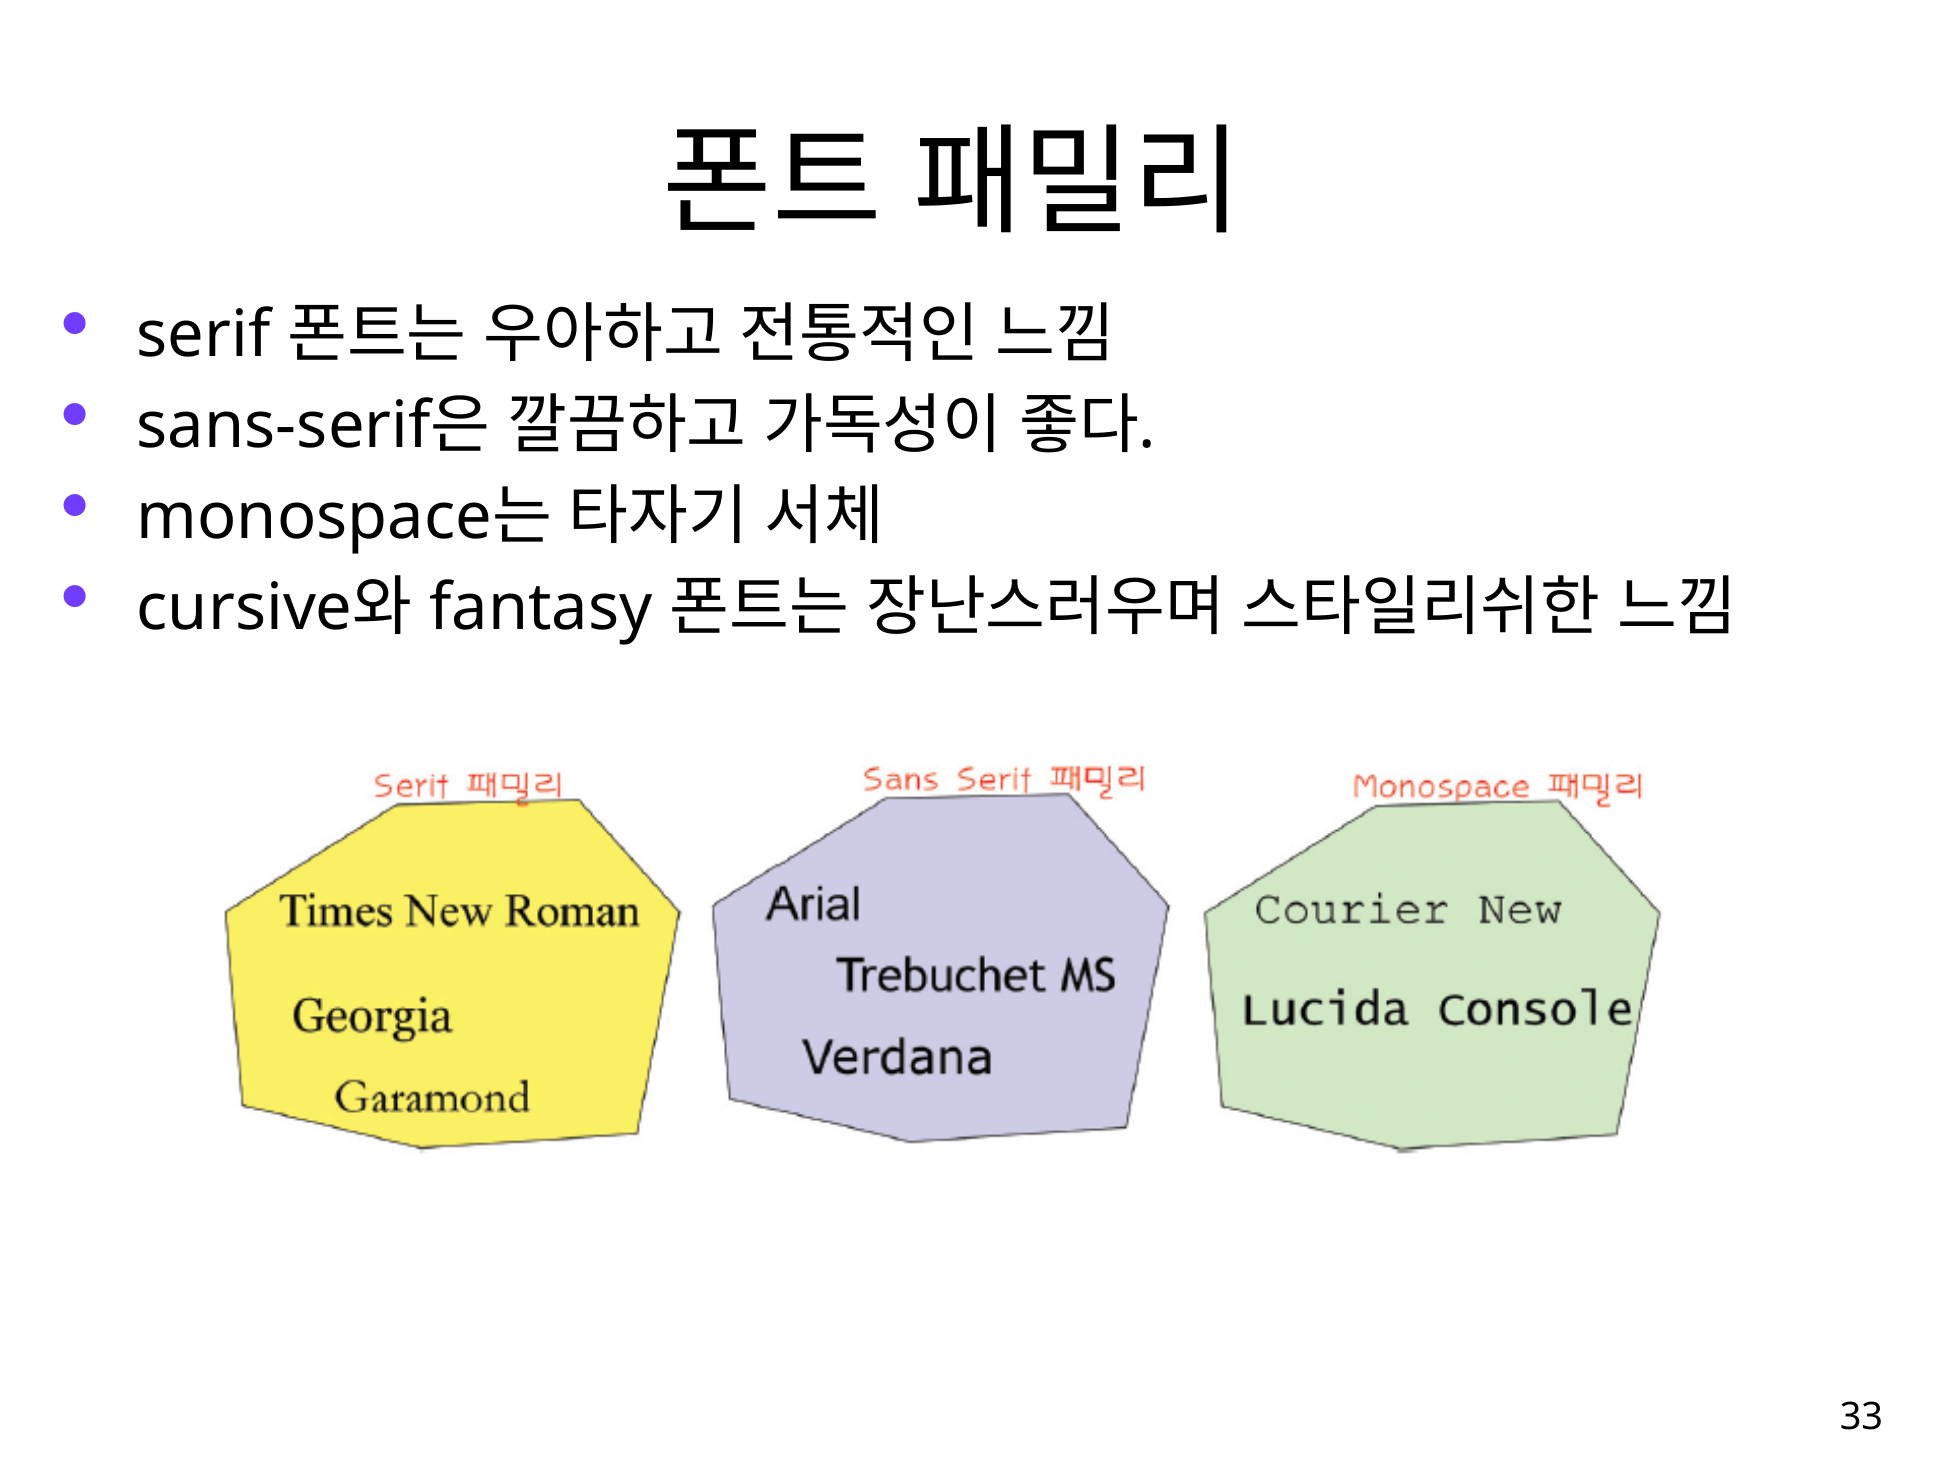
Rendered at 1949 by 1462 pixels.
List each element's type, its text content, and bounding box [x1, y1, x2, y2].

list serif 폰트는 우아하고 전통적인 느낌 sans-serif은 깔끔하고 가독성이 좋다. monospace는 타자기 서체 cursive와 fantasy 폰트는 장난스러우며 스타일리쉬한 느낌 [48, 284, 1897, 1343]
title 폰트 패밀리 [156, 92, 1749, 255]
slide_number <숫자> [1496, 1372, 1899, 1462]
picture [197, 718, 1708, 1176]
